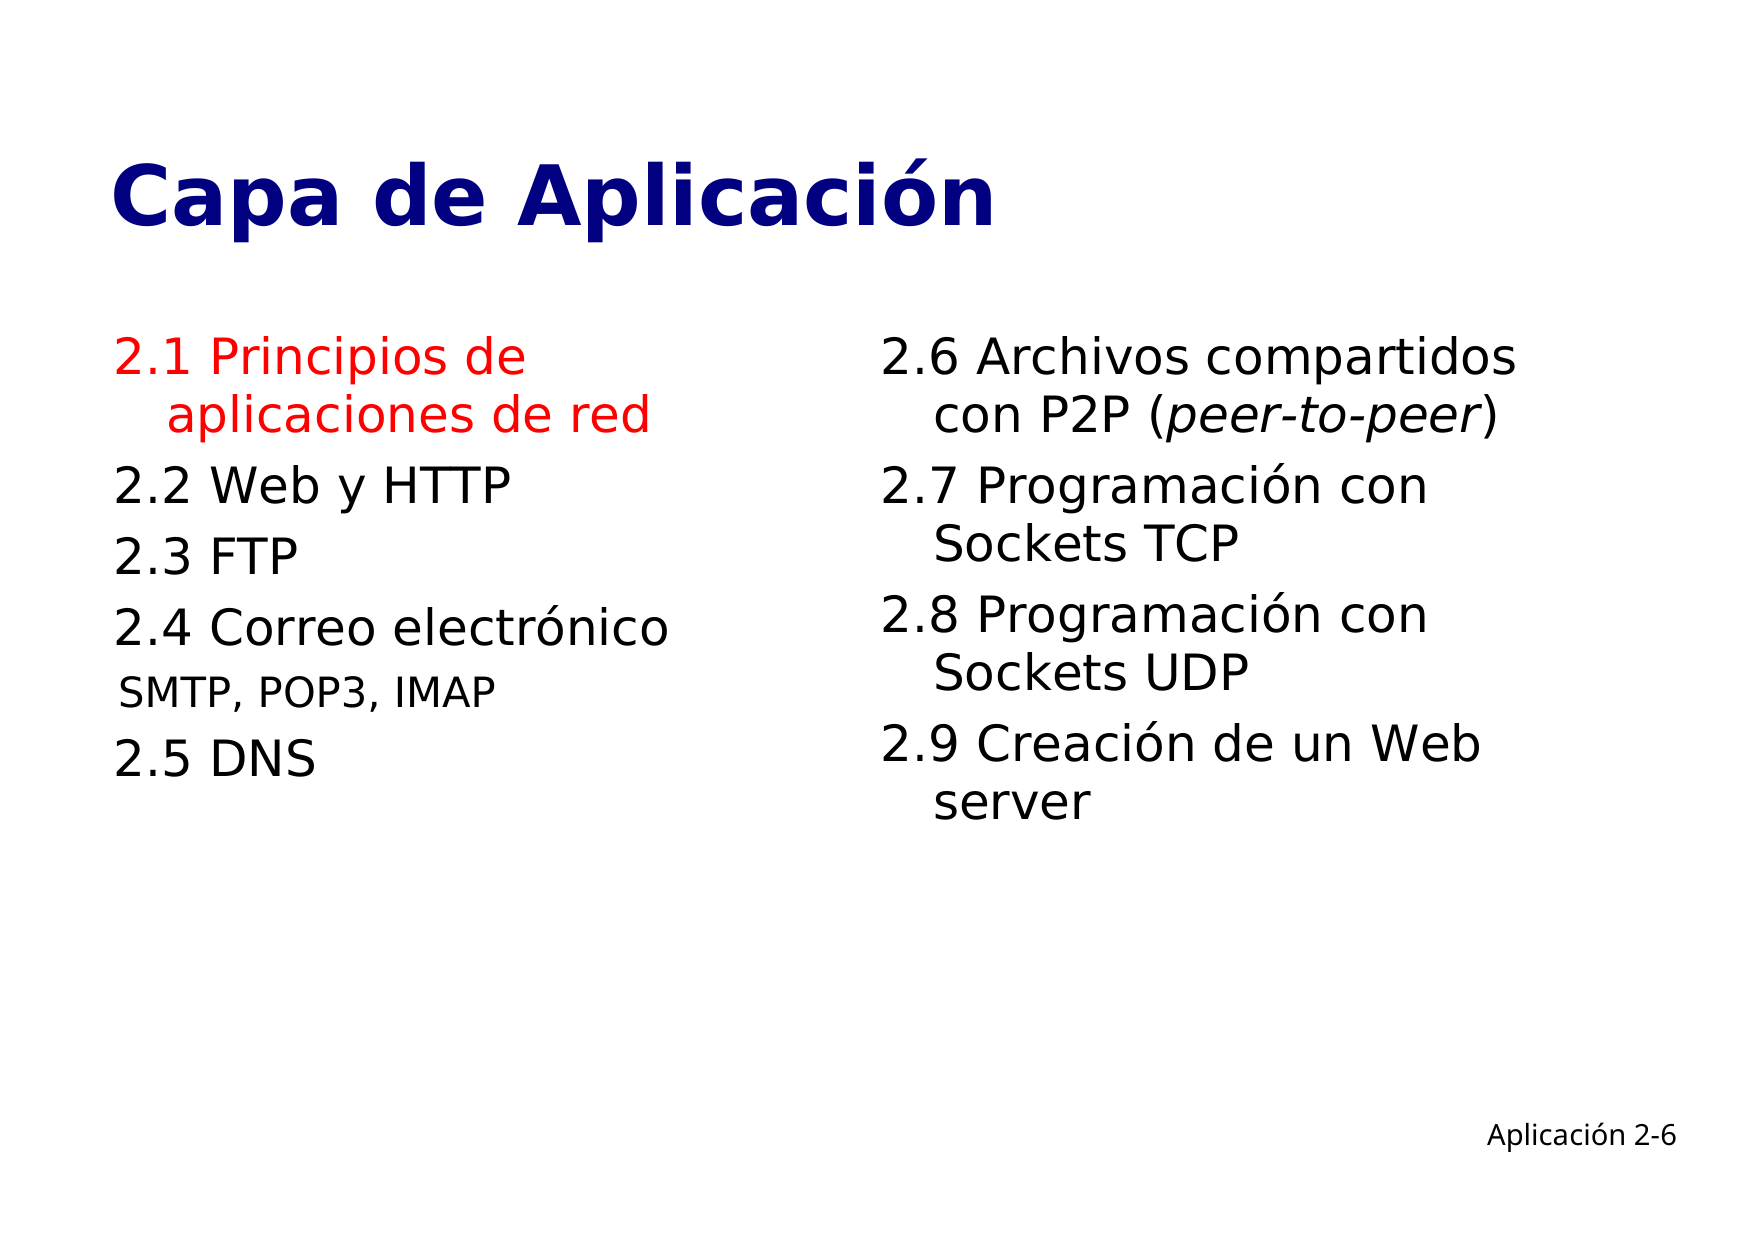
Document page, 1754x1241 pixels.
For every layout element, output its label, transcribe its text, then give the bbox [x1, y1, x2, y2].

list 2.6 Archivos compartidos con P2P (peer-to-peer) 2.7 Programación con Sockets TCP 2.8 Programación con Sockets UDP 2.9 Creación de un Web server [862, 320, 1589, 1083]
list 2.1 Principios de aplicaciones de red 2.2 Web y HTTP 2.3 FTP 2.4 Correo electrónico SMTP, POP3, IMAP 2.5 DNS [95, 320, 1671, 1125]
title Capa de Aplicación [95, 88, 1671, 305]
